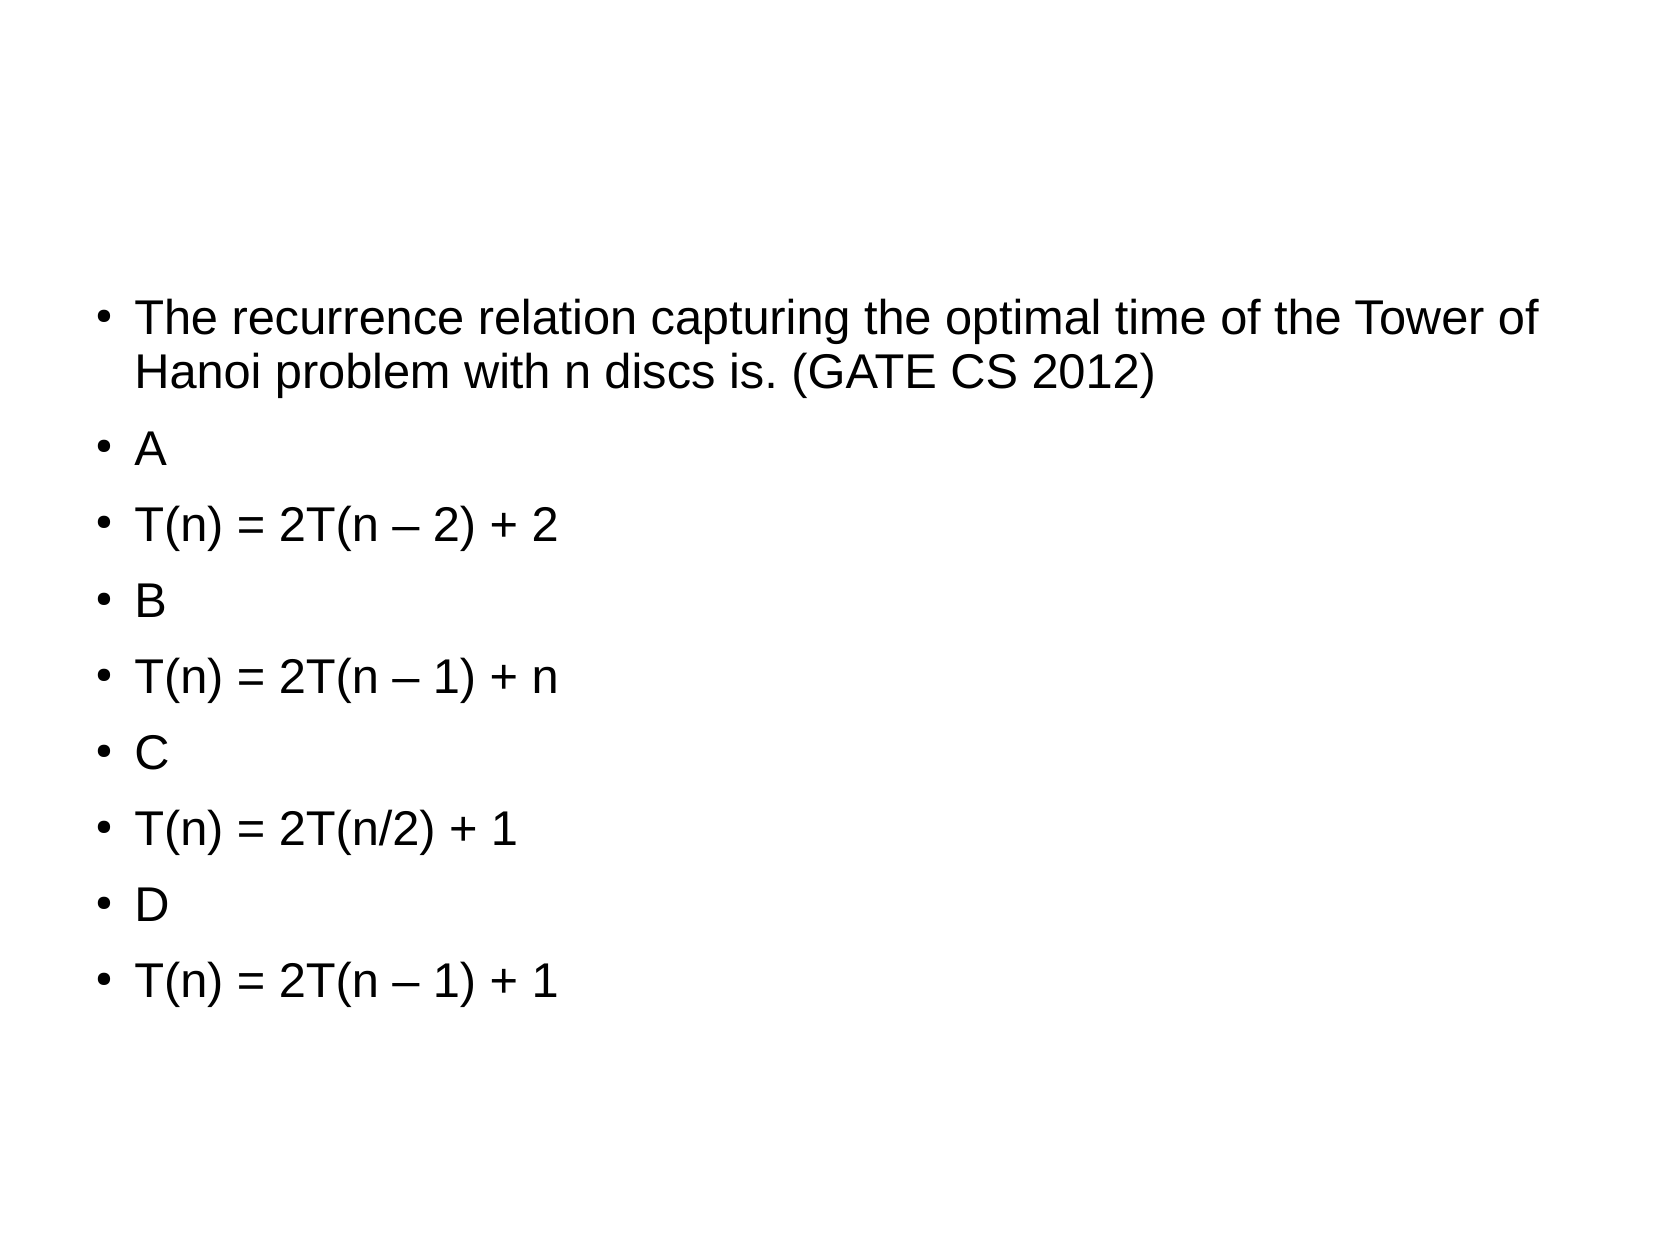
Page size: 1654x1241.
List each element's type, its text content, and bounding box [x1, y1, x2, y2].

list The recurrence relation capturing the optimal time of the Tower of Hanoi problem with n discs is. (GATE CS 2012) A T(n) = 2T(n – 2) + 2 B T(n) = 2T(n – 1) + n C T(n) = 2T(n/2) + 1 D T(n) = 2T(n – 1) + 1 [82, 290, 1571, 1010]
